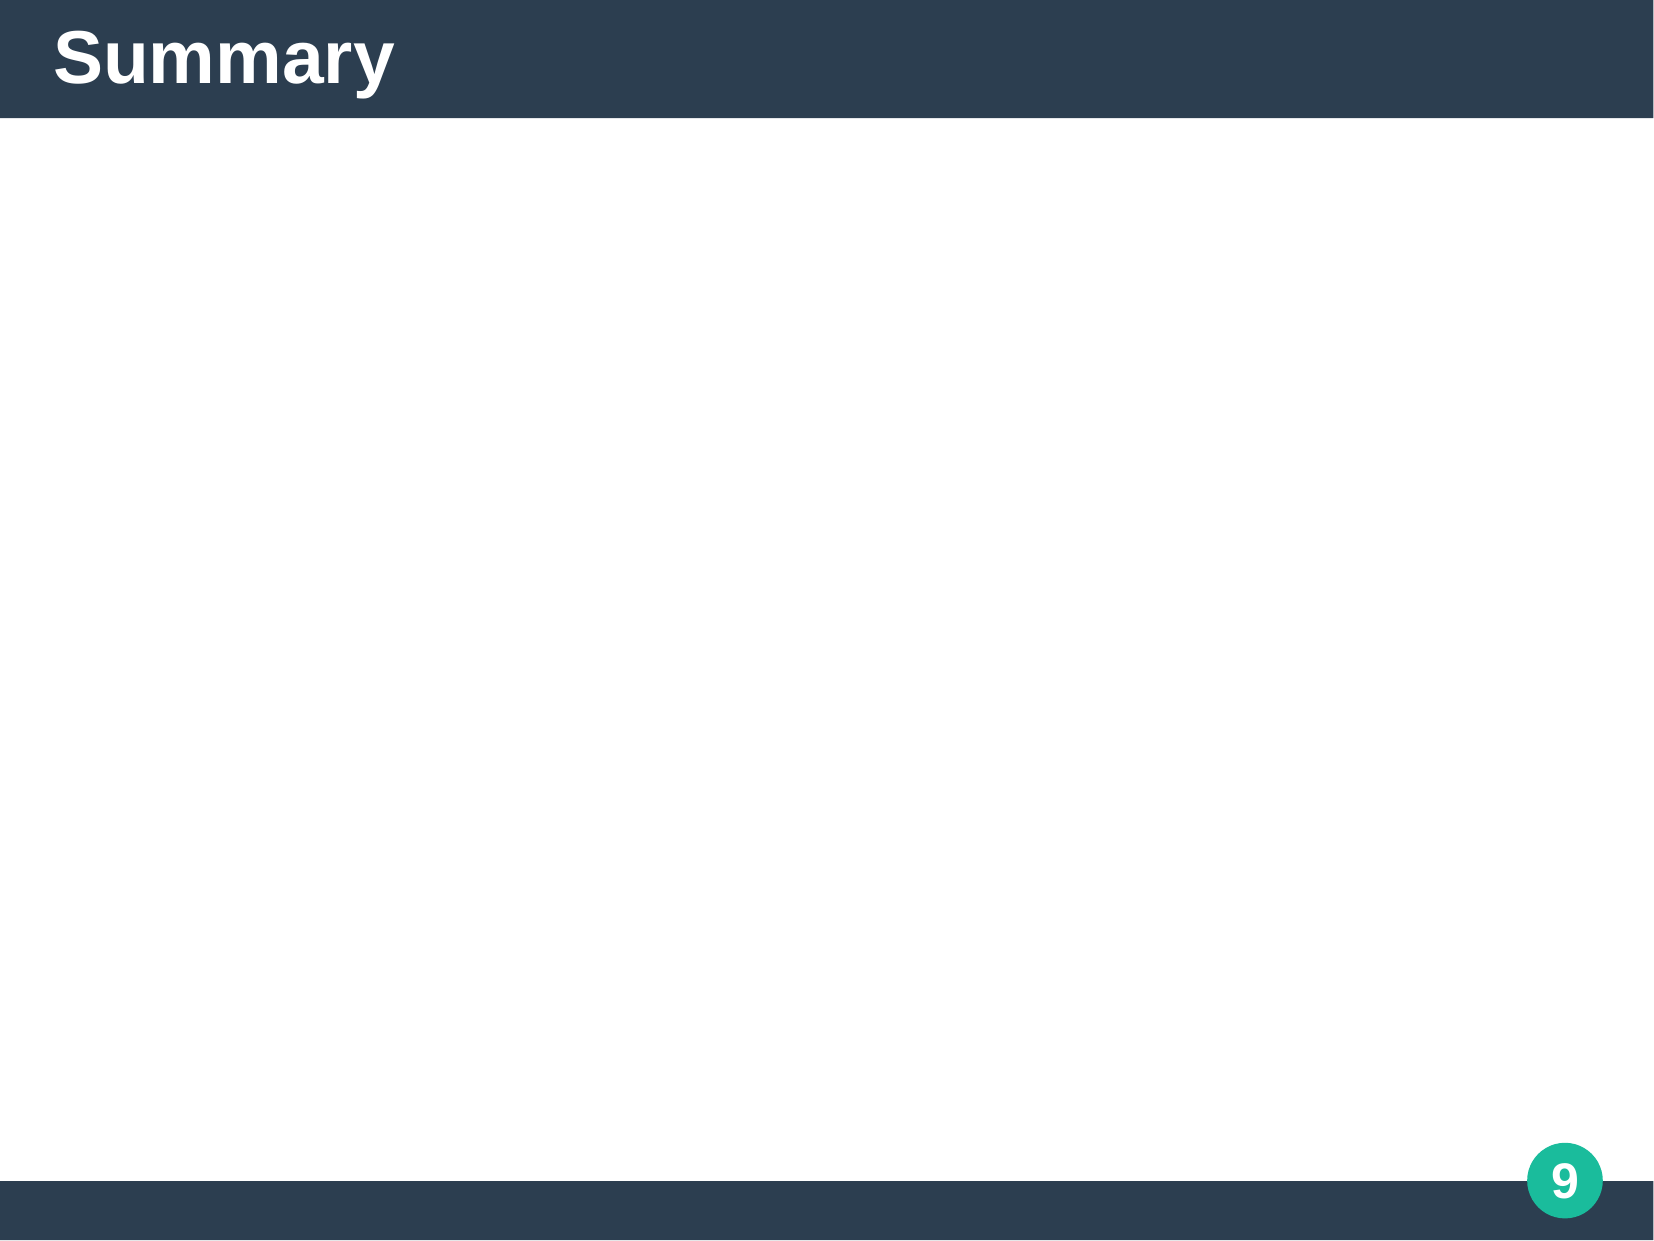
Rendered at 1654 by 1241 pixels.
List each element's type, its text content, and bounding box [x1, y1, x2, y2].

title Summary [53, 0, 1589, 119]
